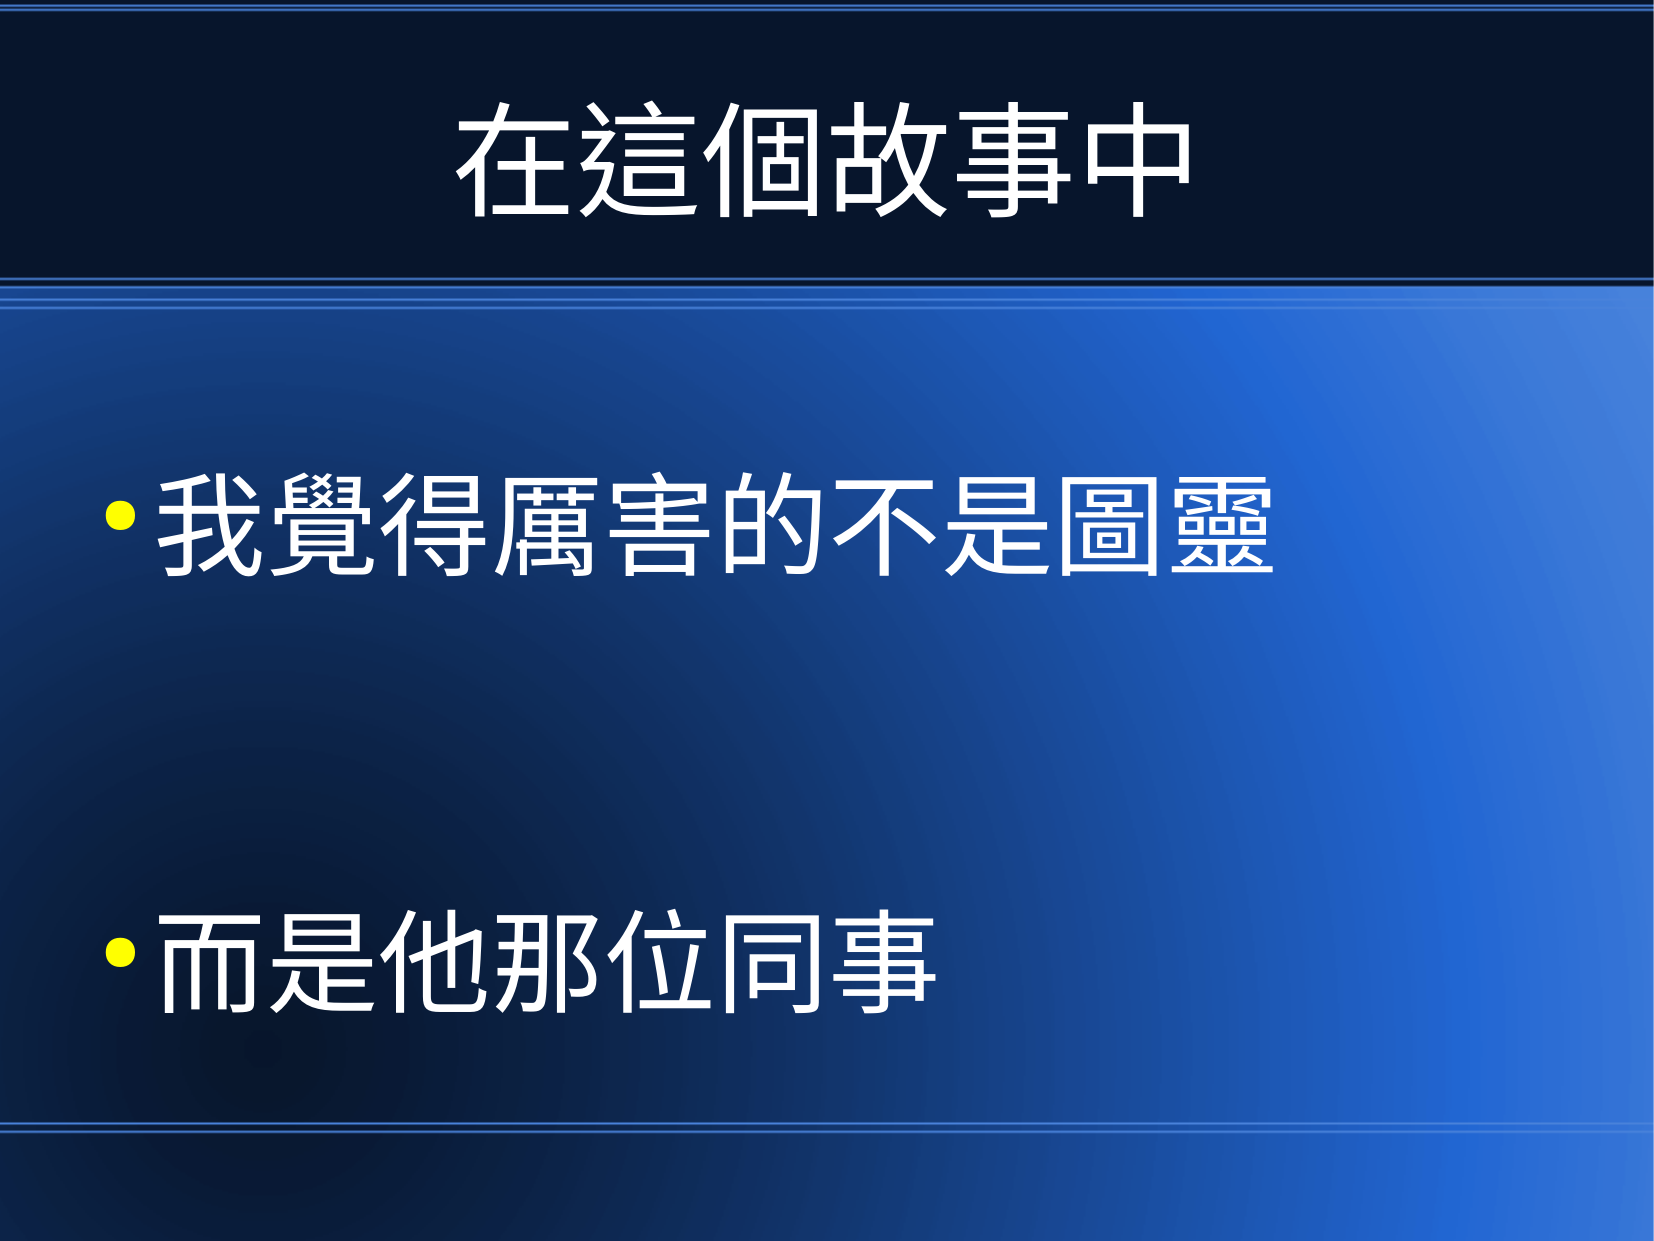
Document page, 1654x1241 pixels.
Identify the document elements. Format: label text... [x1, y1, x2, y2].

title 在這個故事中 [82, 49, 1571, 257]
picture [0, 0, 1654, 1241]
list 我覺得厲害的不是圖靈 而是他那位同事 [82, 355, 1571, 1241]
